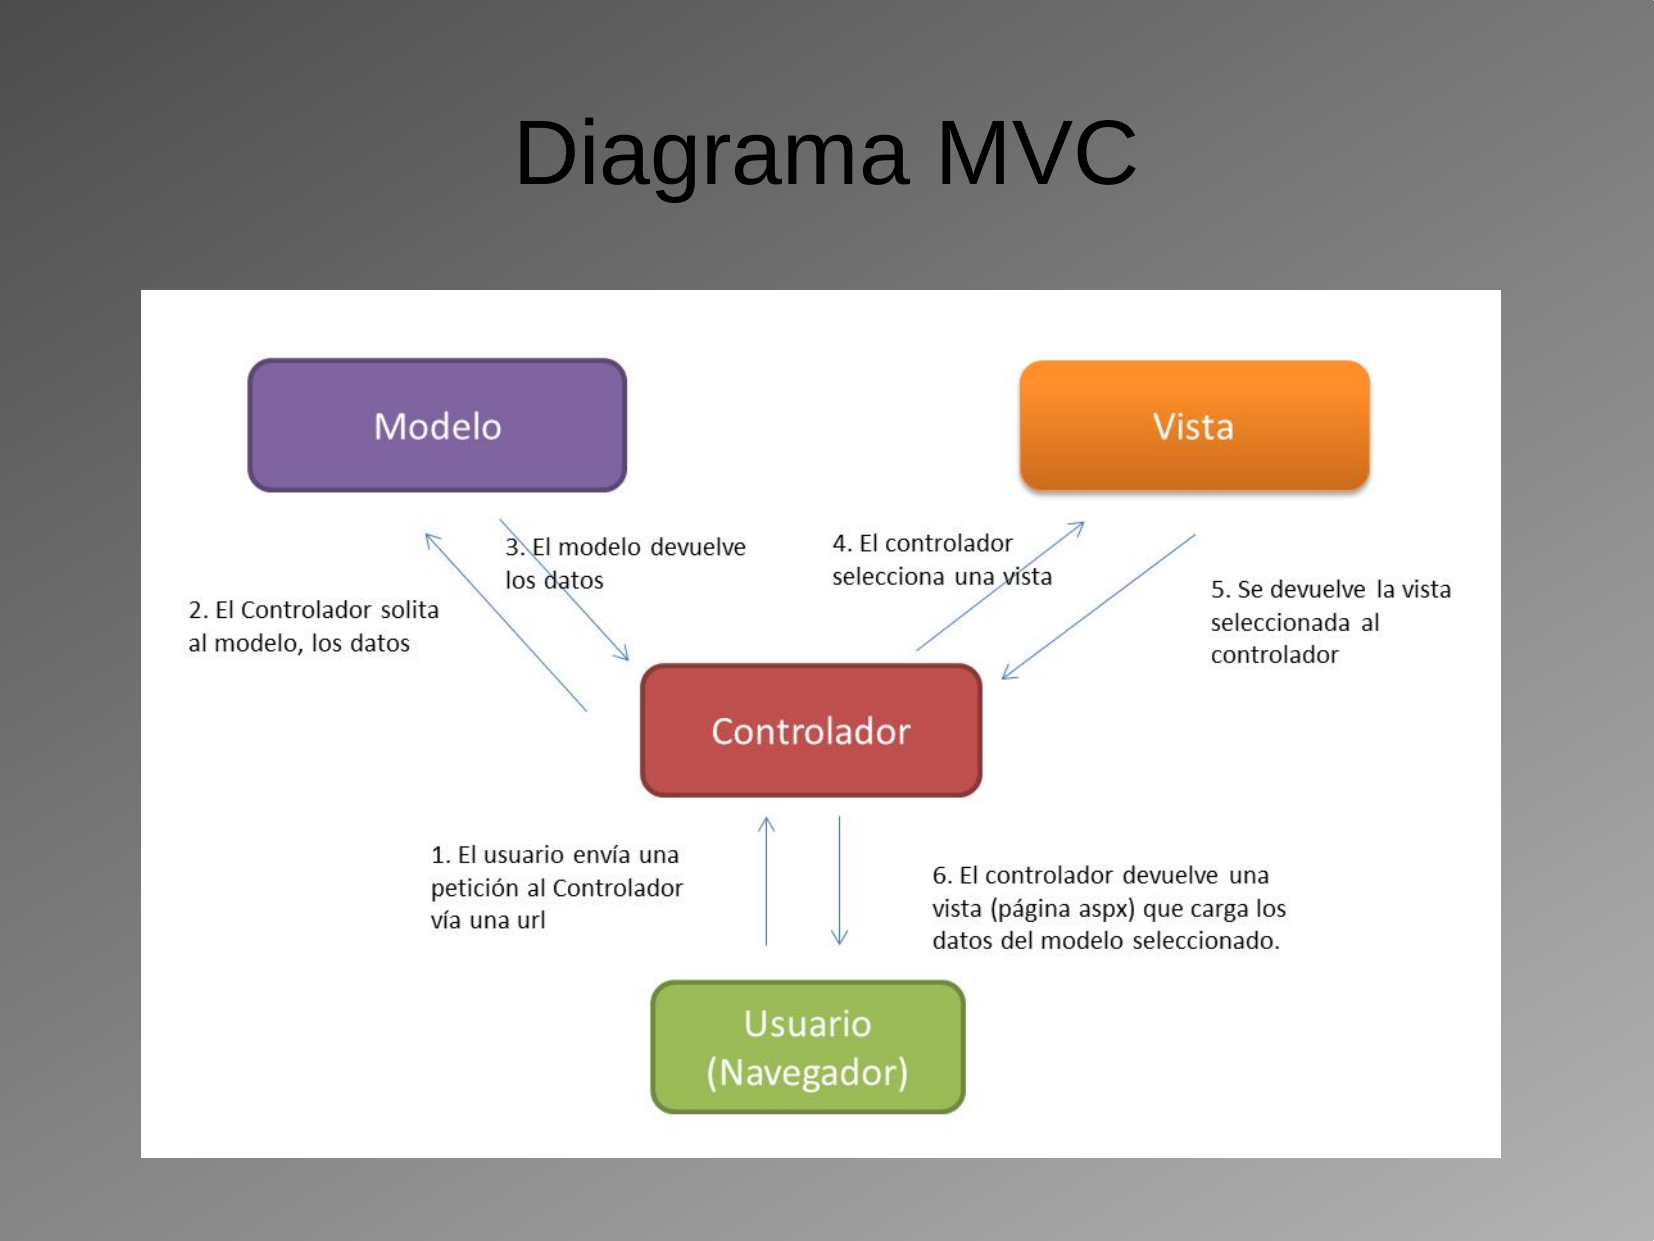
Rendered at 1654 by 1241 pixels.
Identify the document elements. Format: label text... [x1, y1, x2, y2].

title Diagrama MVC [82, 49, 1571, 257]
picture [141, 290, 1501, 1158]
